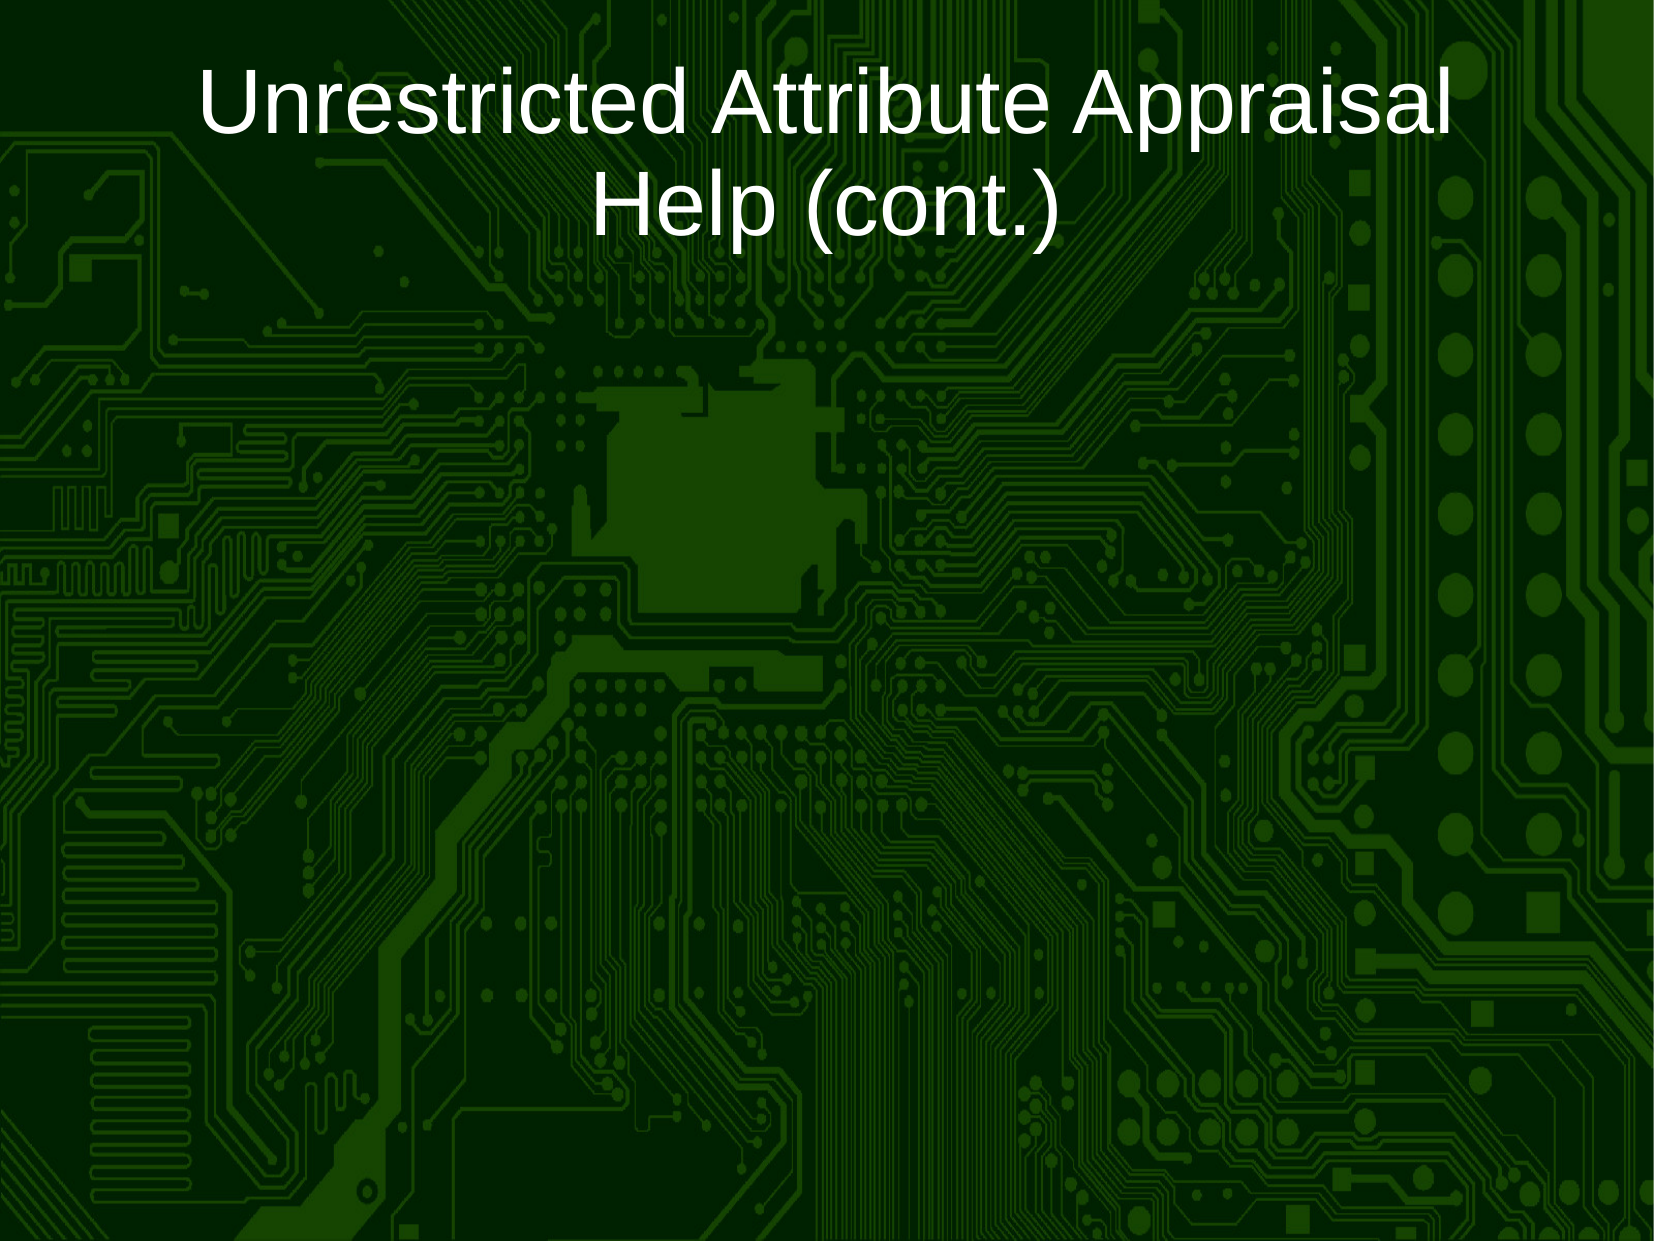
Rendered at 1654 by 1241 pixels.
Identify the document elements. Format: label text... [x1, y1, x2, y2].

title Unrestricted Attribute Appraisal Help (cont.) [82, 49, 1571, 257]
picture [0, 0, 1654, 1241]
